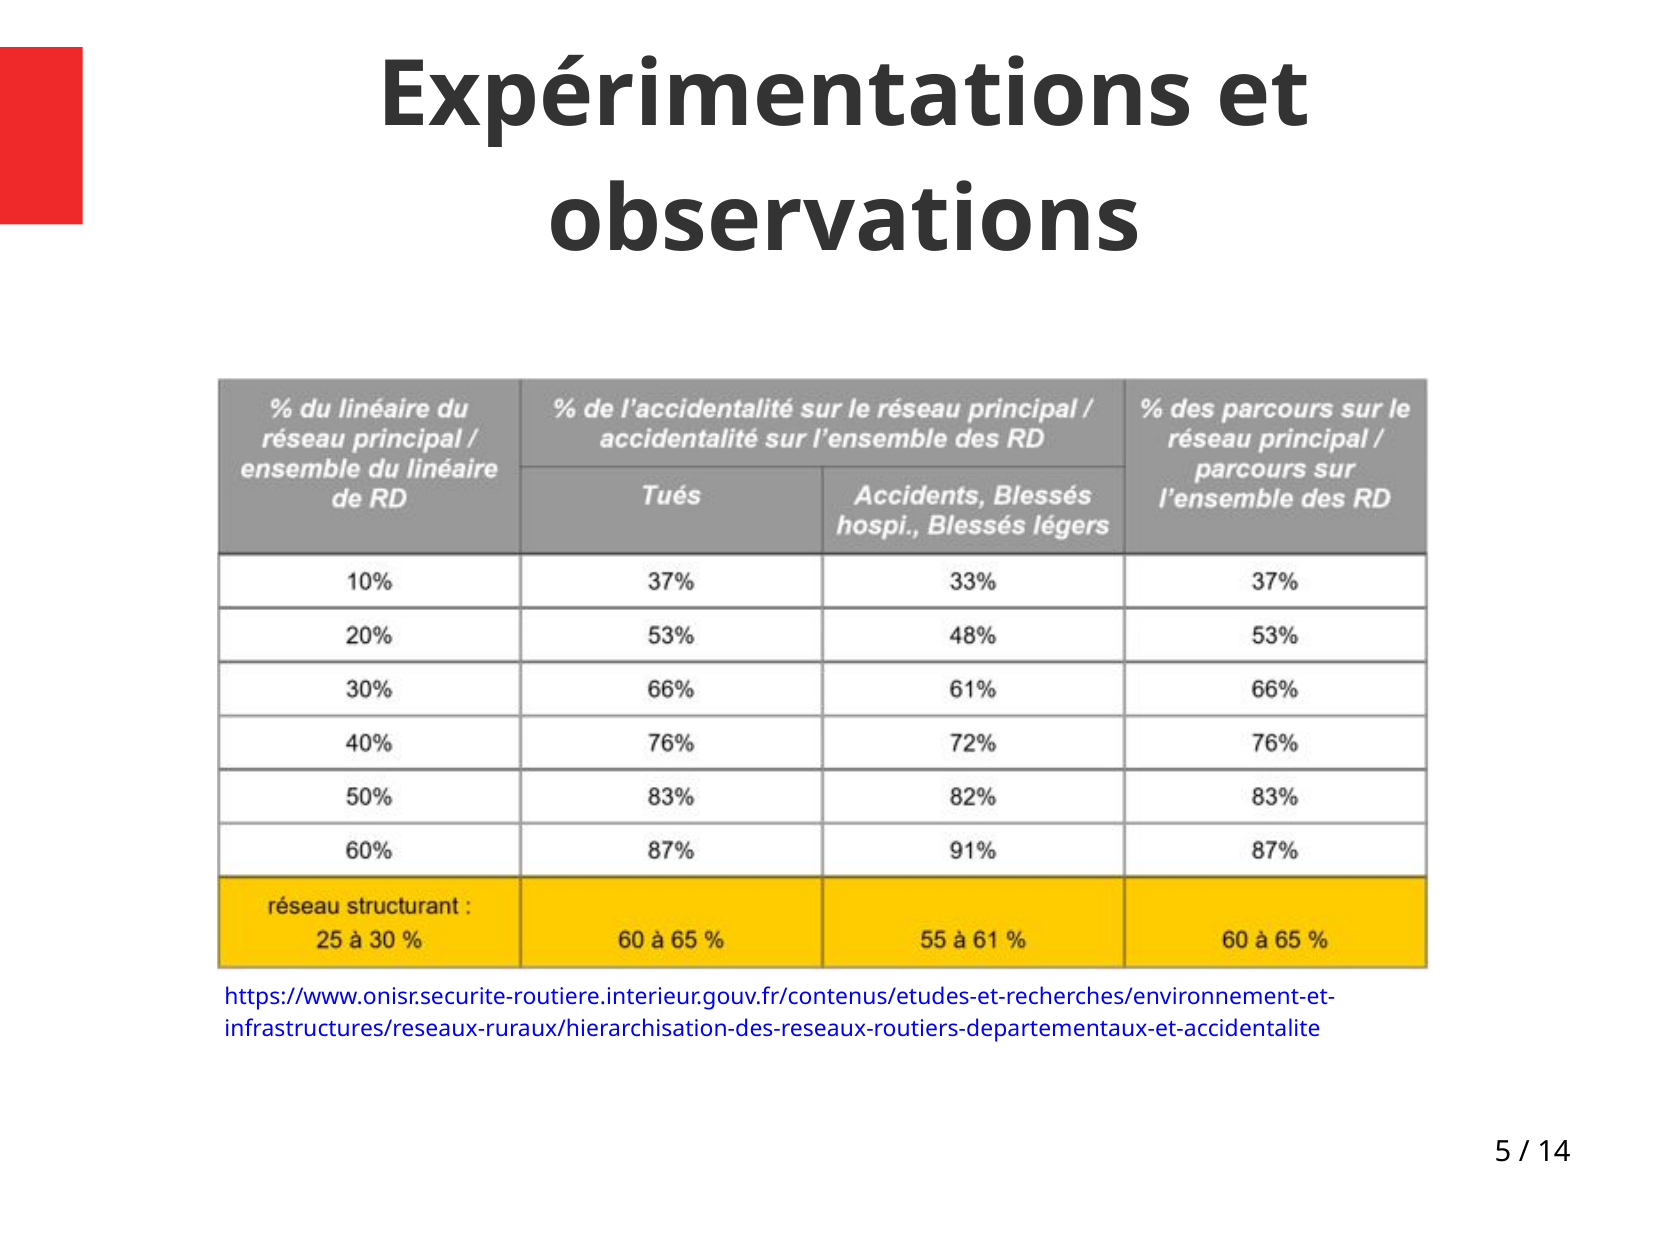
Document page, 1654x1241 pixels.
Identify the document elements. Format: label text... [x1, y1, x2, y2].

title Expérimentations et observations [118, 45, 1571, 260]
list https://www.onisr.securite-routiere.interieur.gouv.fr/contenus/etudes-et-recherches/environnement-et-infrastructures/reseaux-ruraux/hierarchisation-des-reseaux-routiers-departementaux-et-accidentalite [153, 980, 1453, 1241]
picture [217, 377, 1430, 971]
